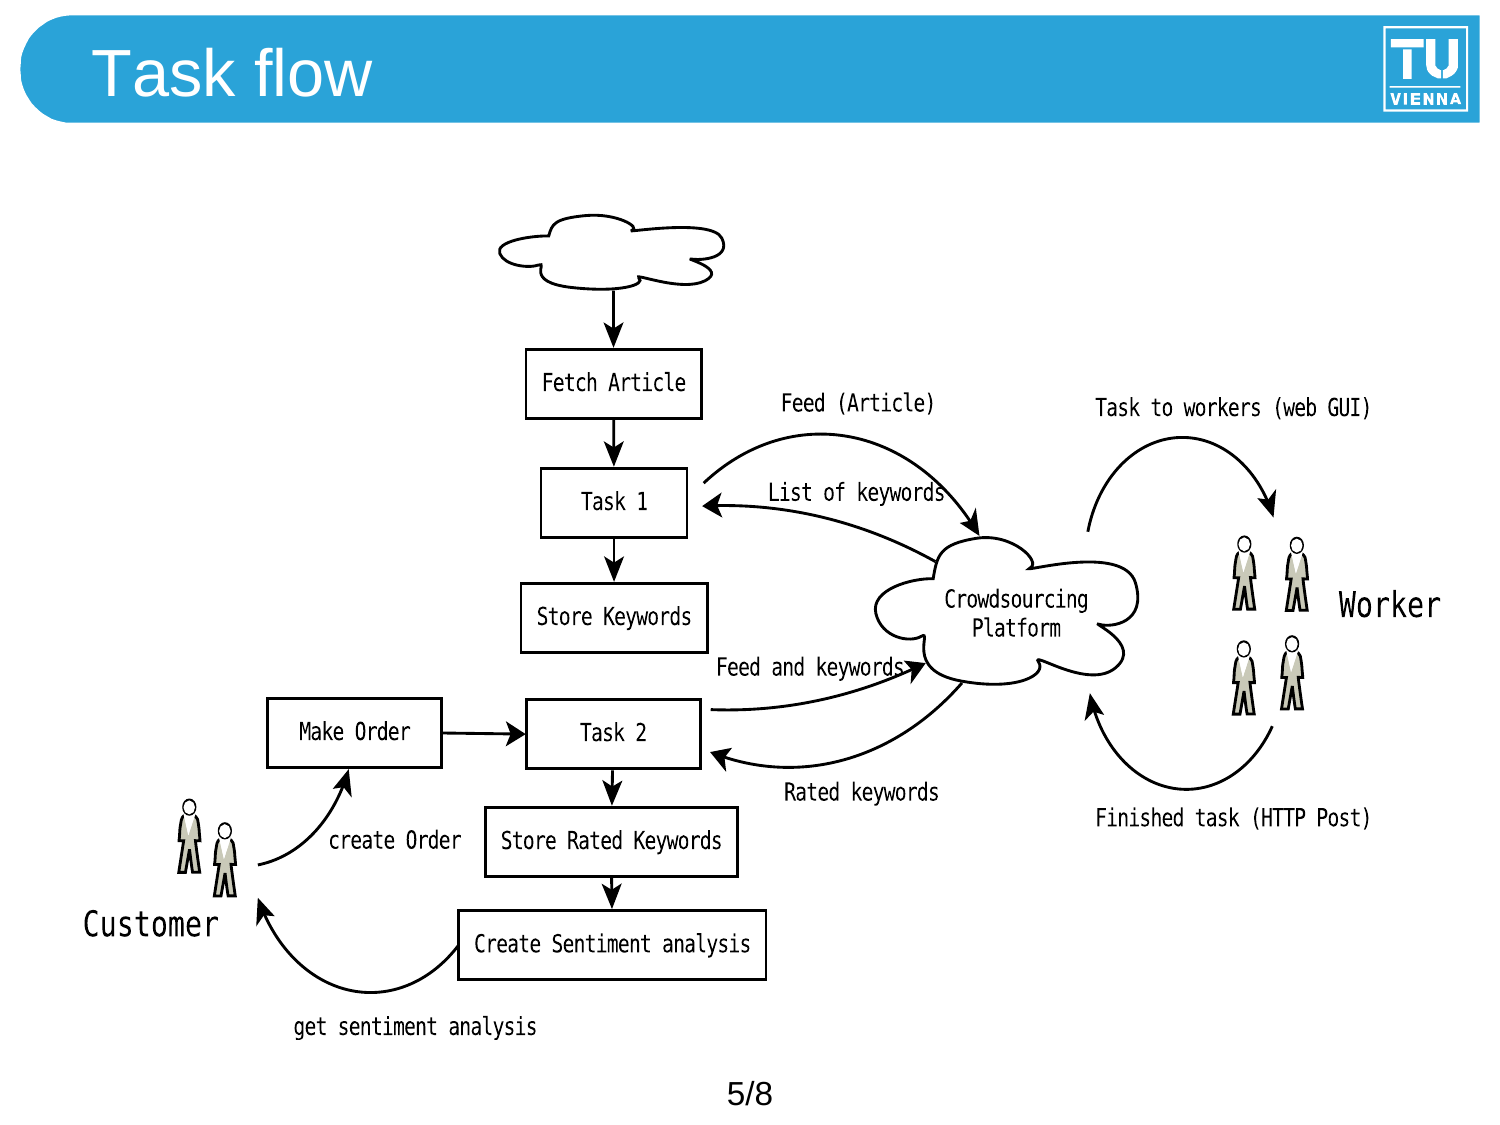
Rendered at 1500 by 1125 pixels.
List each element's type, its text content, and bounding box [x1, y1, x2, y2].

picture [82, 212, 1441, 1040]
title Task flow [76, 7, 1350, 132]
